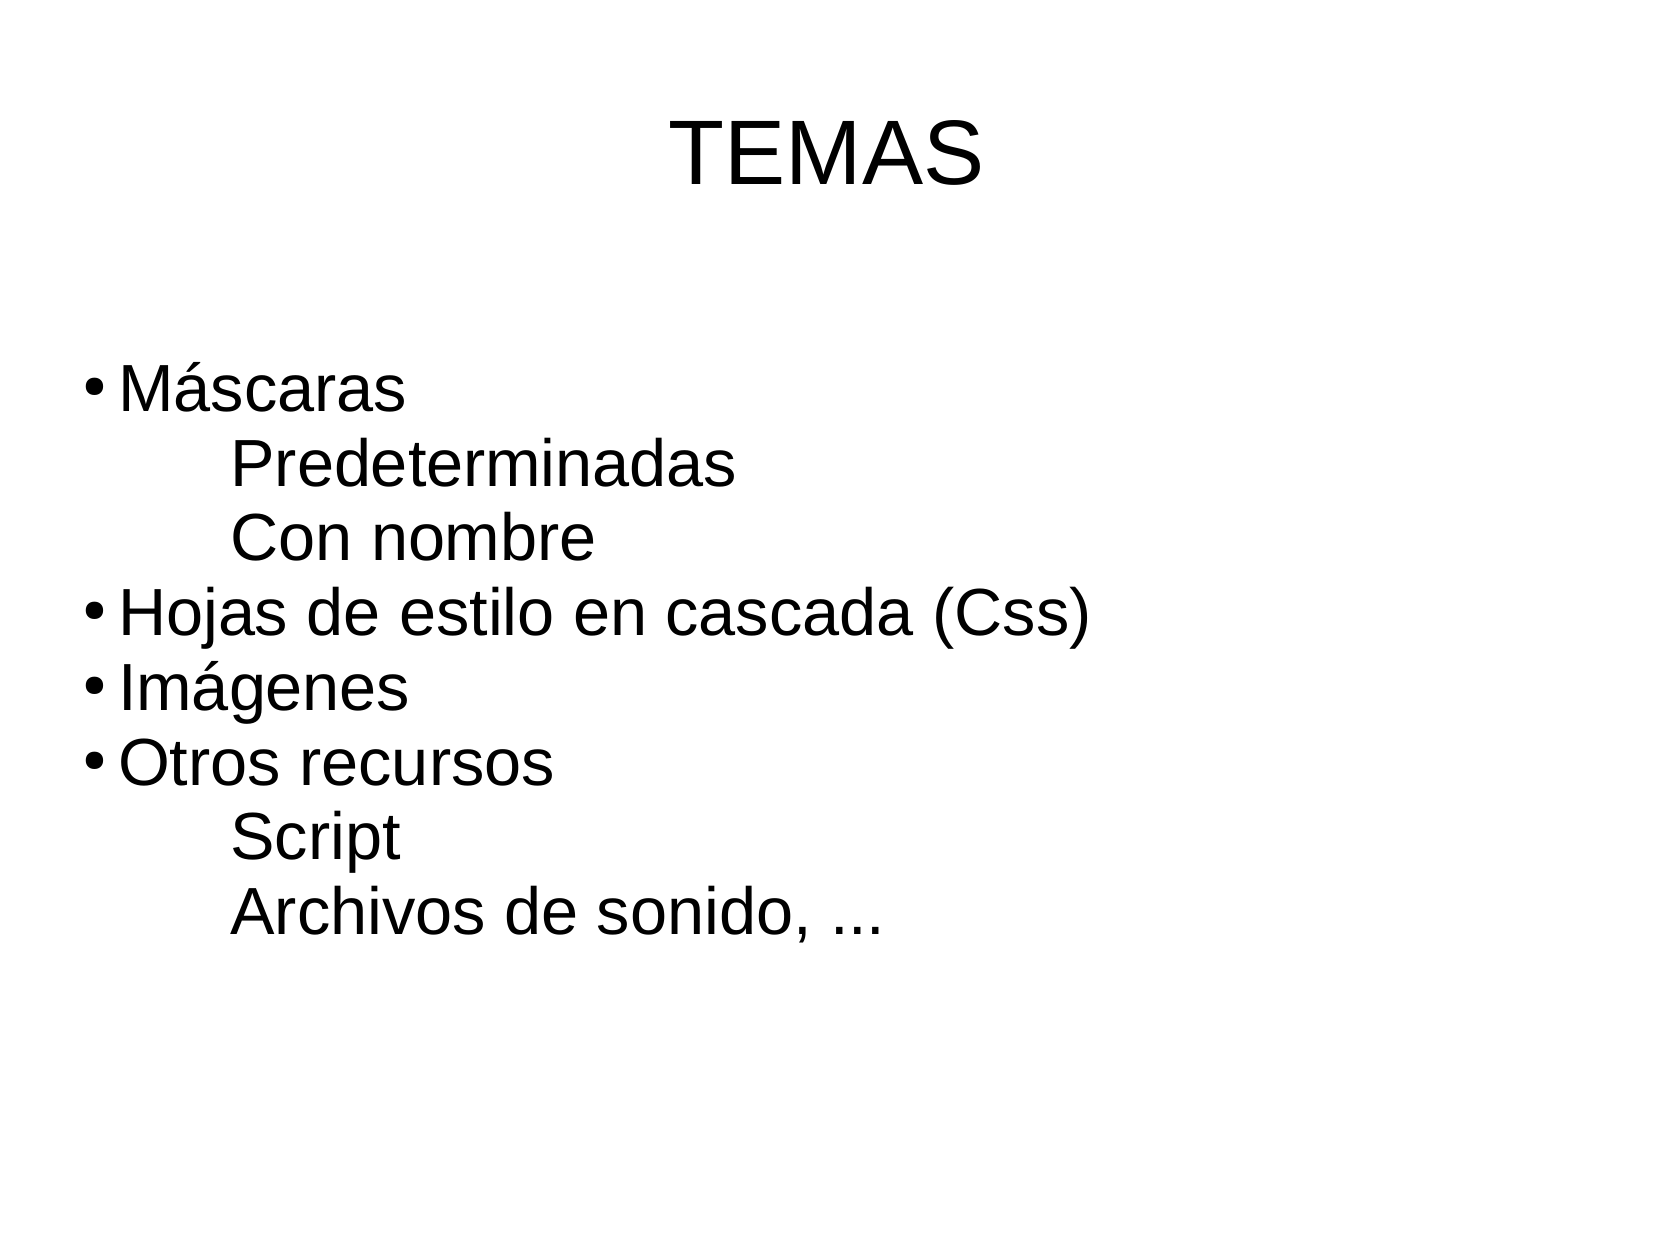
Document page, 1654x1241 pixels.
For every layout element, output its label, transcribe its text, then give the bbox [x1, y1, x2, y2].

title TEMAS [82, 49, 1571, 257]
subtitle Máscaras Predeterminadas Con nombre Hojas de estilo en cascada (Css) Imágenes Otros recursos Script Archivos de sonido, ... [82, 290, 1571, 1010]
